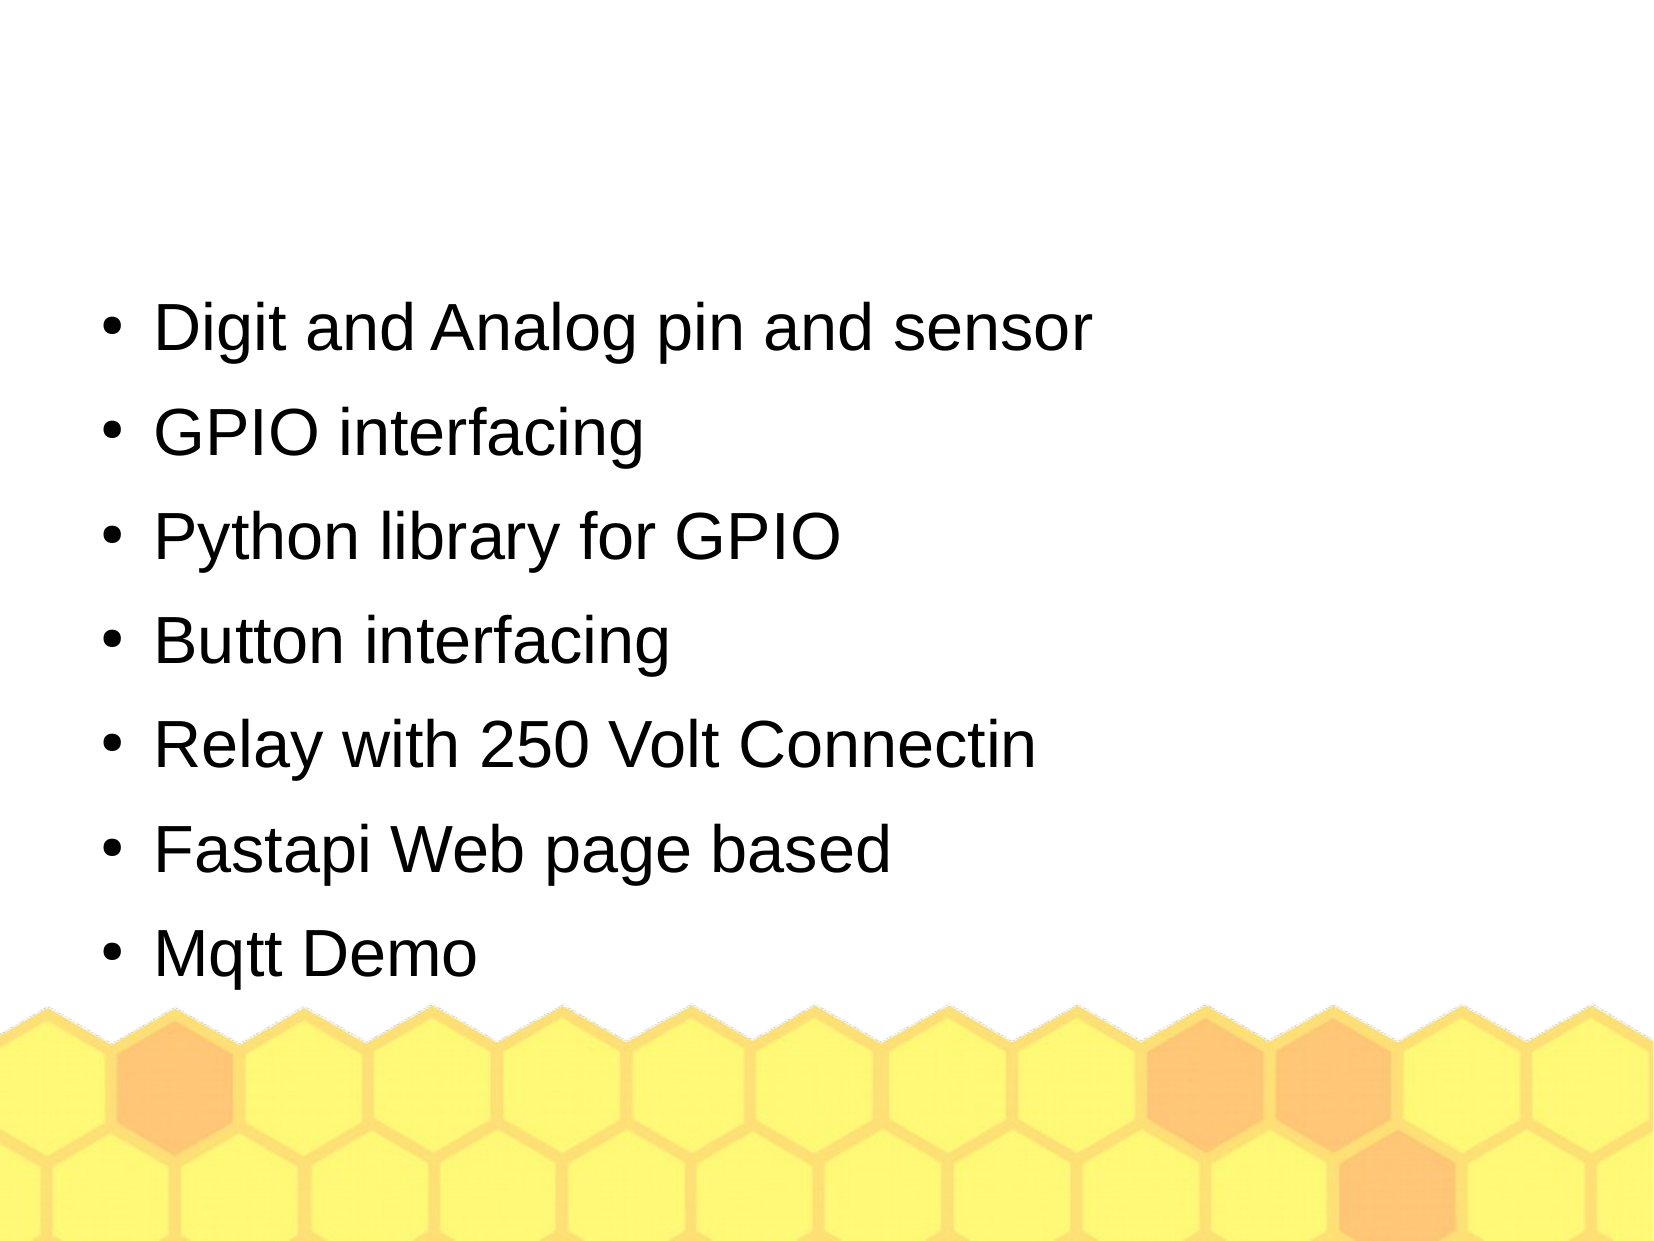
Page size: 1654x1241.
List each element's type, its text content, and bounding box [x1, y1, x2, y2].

list Digit and Analog pin and sensor GPIO interfacing Python library for GPIO Button interfacing Relay with 250 Volt Connectin Fastapi Web page based Mqtt Demo [82, 290, 1571, 1010]
picture [0, 1001, 1654, 1241]
